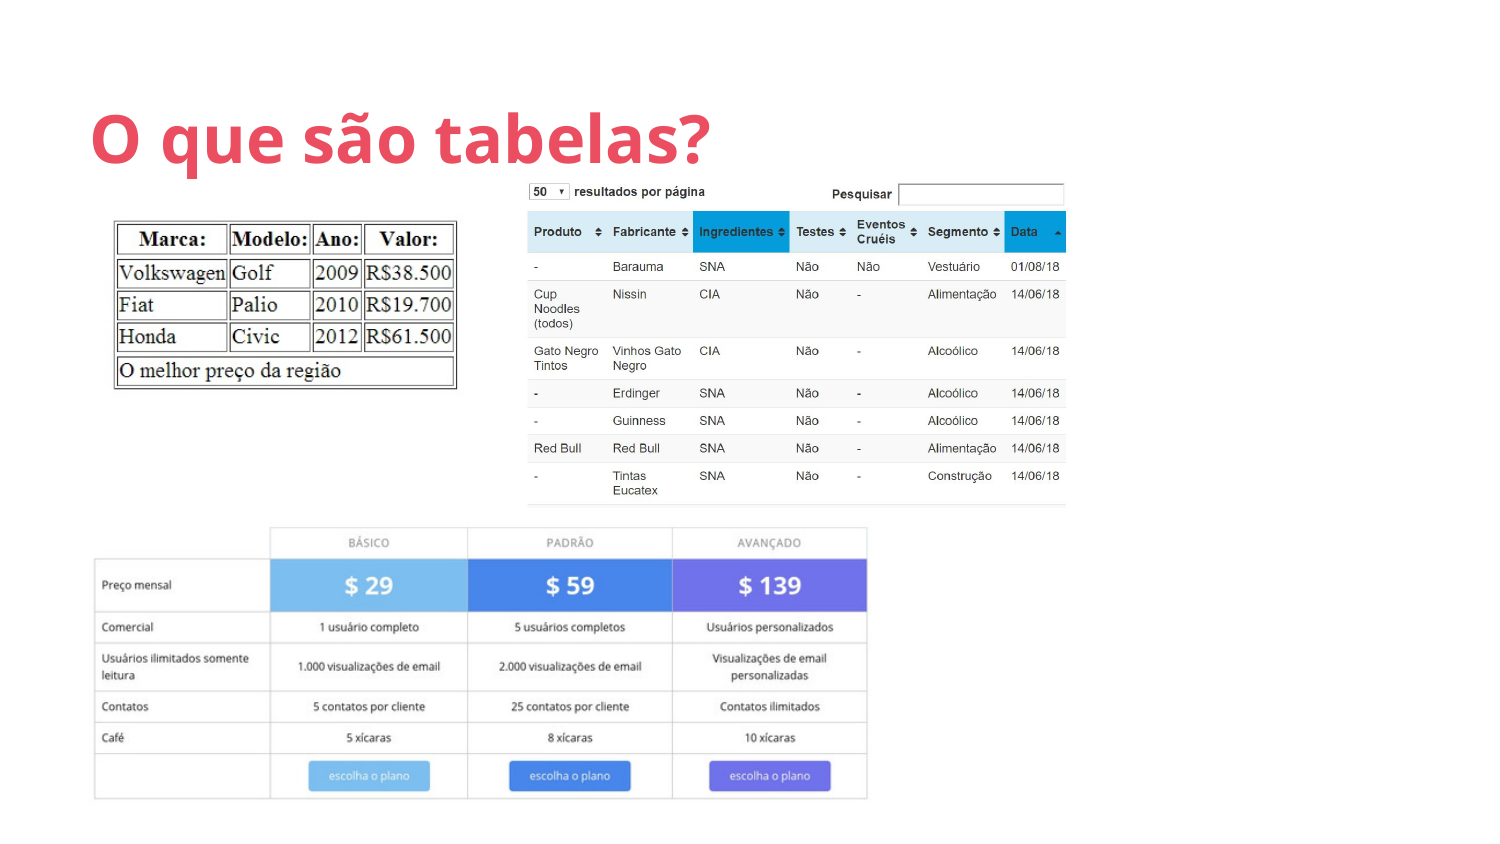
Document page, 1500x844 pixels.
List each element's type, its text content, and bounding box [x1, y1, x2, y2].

picture [105, 213, 467, 397]
picture [74, 513, 887, 818]
text_box O que são tabelas? [74, 61, 1390, 200]
picture [517, 167, 1069, 508]
